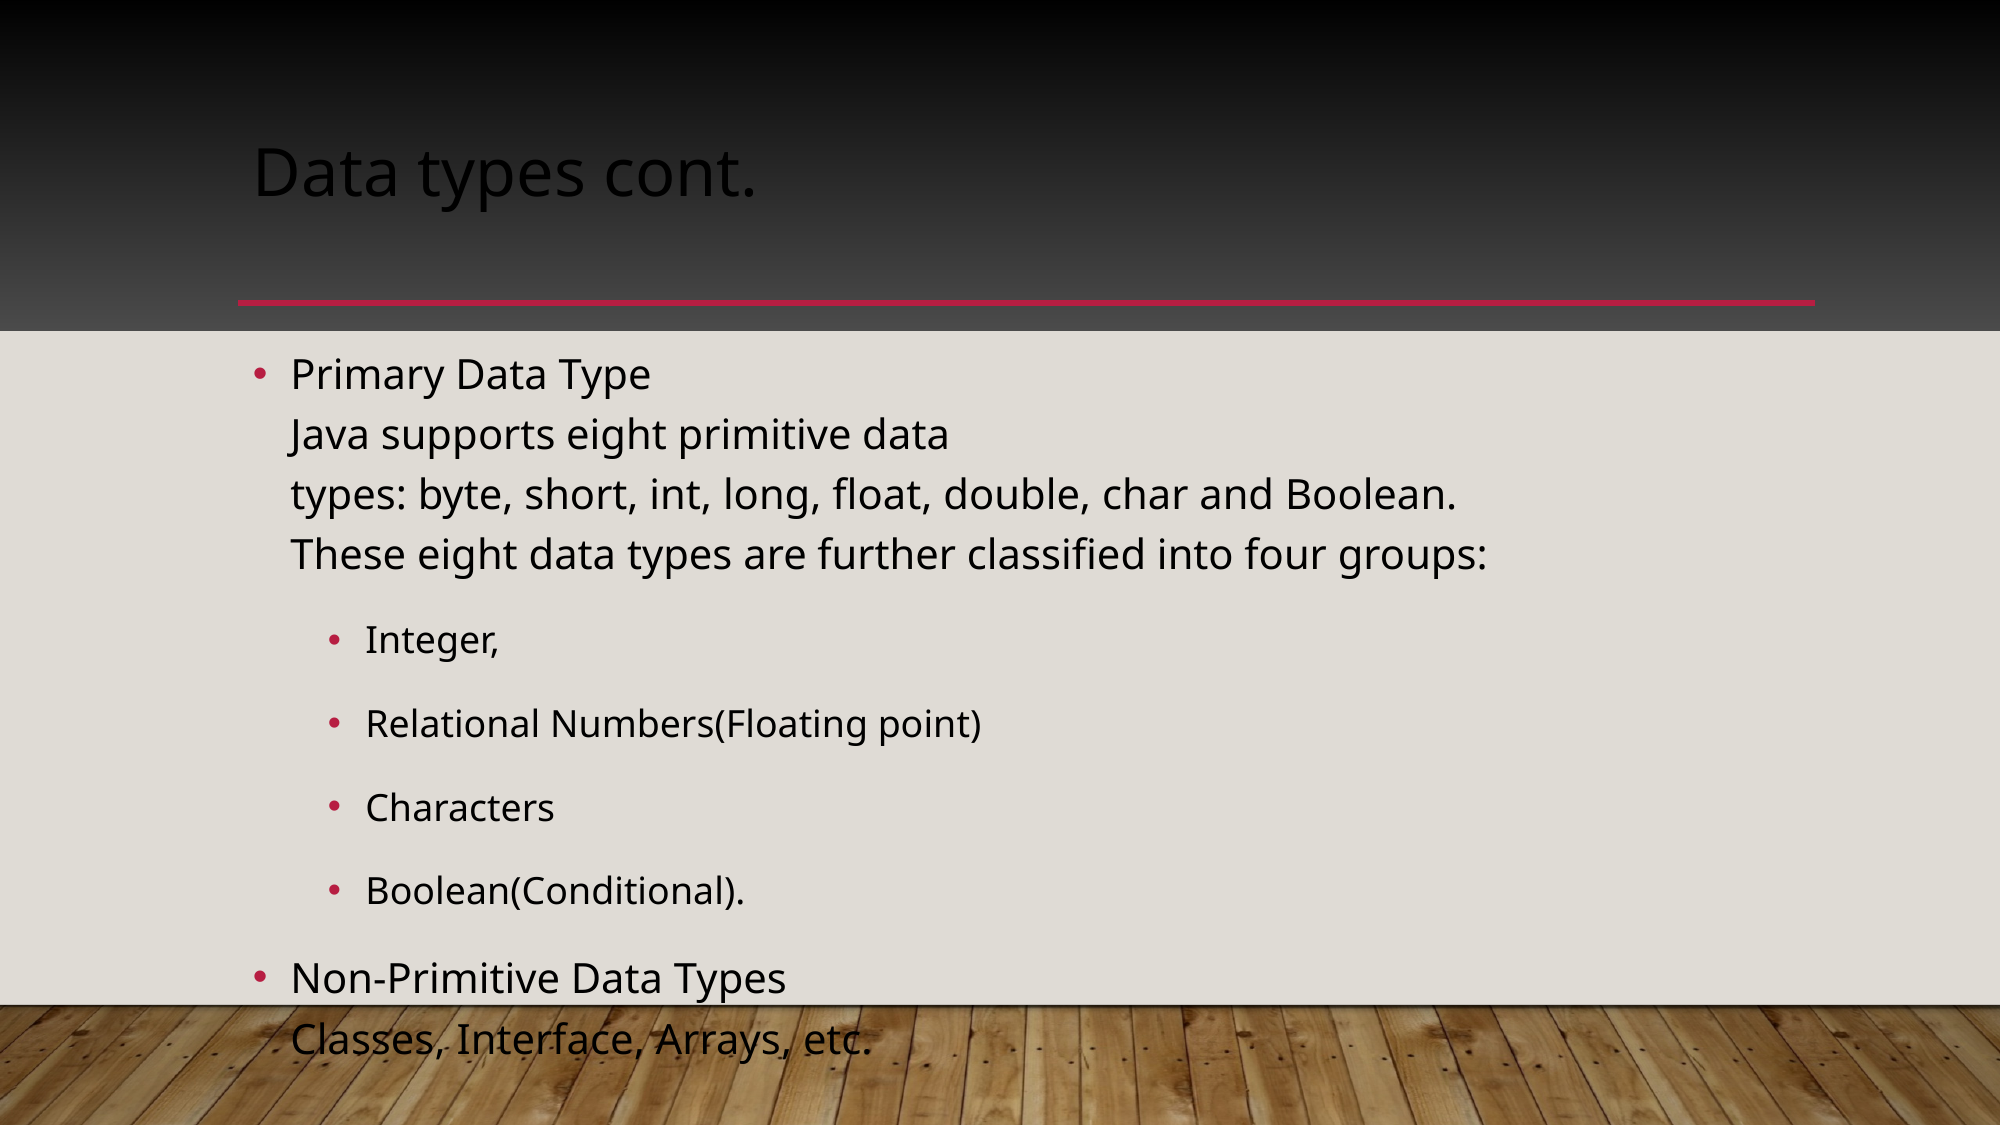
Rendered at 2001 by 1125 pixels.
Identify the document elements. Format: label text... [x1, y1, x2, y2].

picture [0, 1005, 2000, 1125]
list Primary Data Type Java supports eight primitive data types: byte, short, int, long, float, double, char and Boolean. These eight data types are further classified into four groups: Integer, Relational Numbers(Floating point) Characters Boolean(Conditional). Non-Primitive Data Types Classes, Interface, Arrays, etc. [238, 330, 1814, 897]
title Data types cont. [238, 131, 1814, 305]
